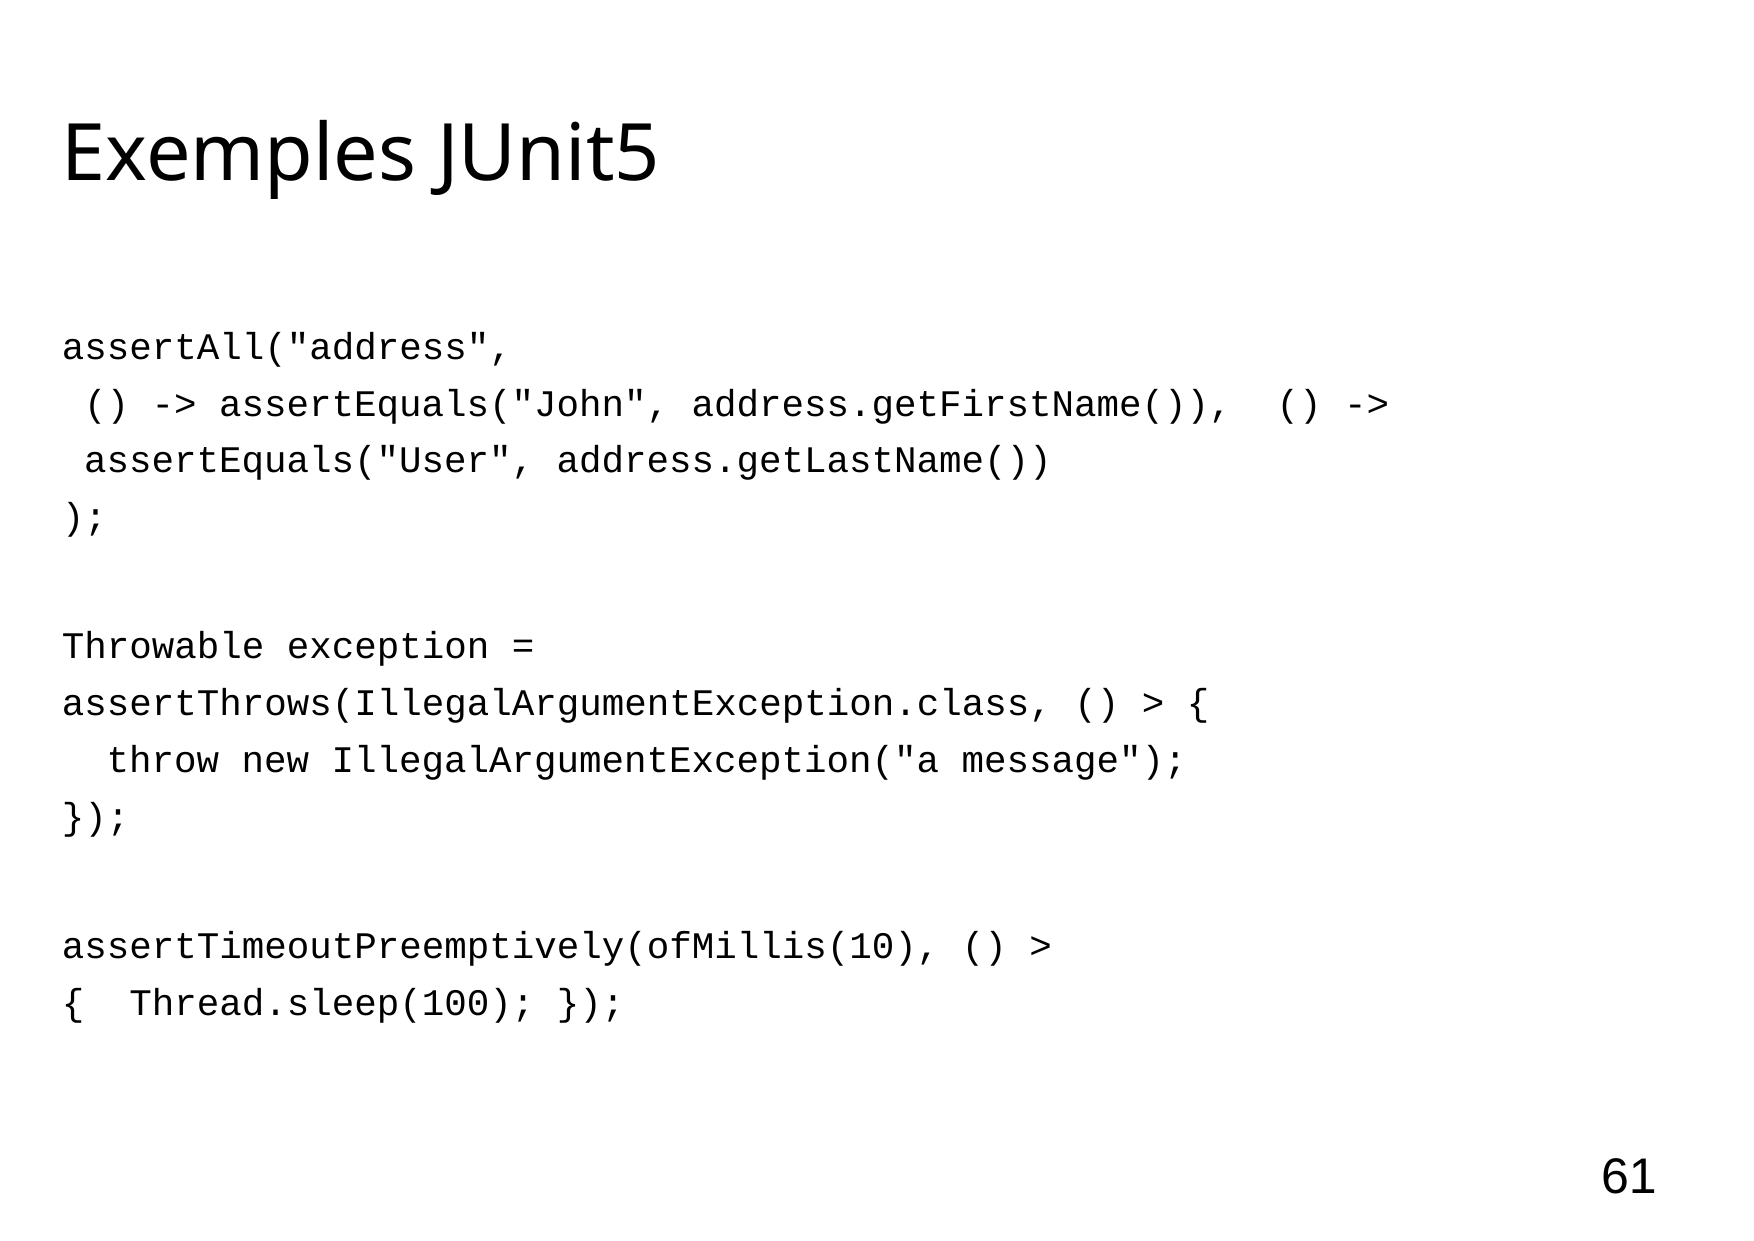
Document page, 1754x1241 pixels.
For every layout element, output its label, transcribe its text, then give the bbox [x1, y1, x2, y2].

title Exemples JUnit5 [59, 98, 1695, 309]
text_box assertAll("address", () -> assertEquals("John", address.getFirstName()), () -> assertEquals("User", address.getLastName()) ); Throwable exception = assertThrows(IllegalArgumentException.class, () > { throw new IllegalArgumentException("a message"); }); assertTimeoutPreemptively(ofMillis(10), () > { Thread.sleep(100); }); [59, 308, 1408, 1023]
text_box 61 [1594, 1135, 1658, 1204]
